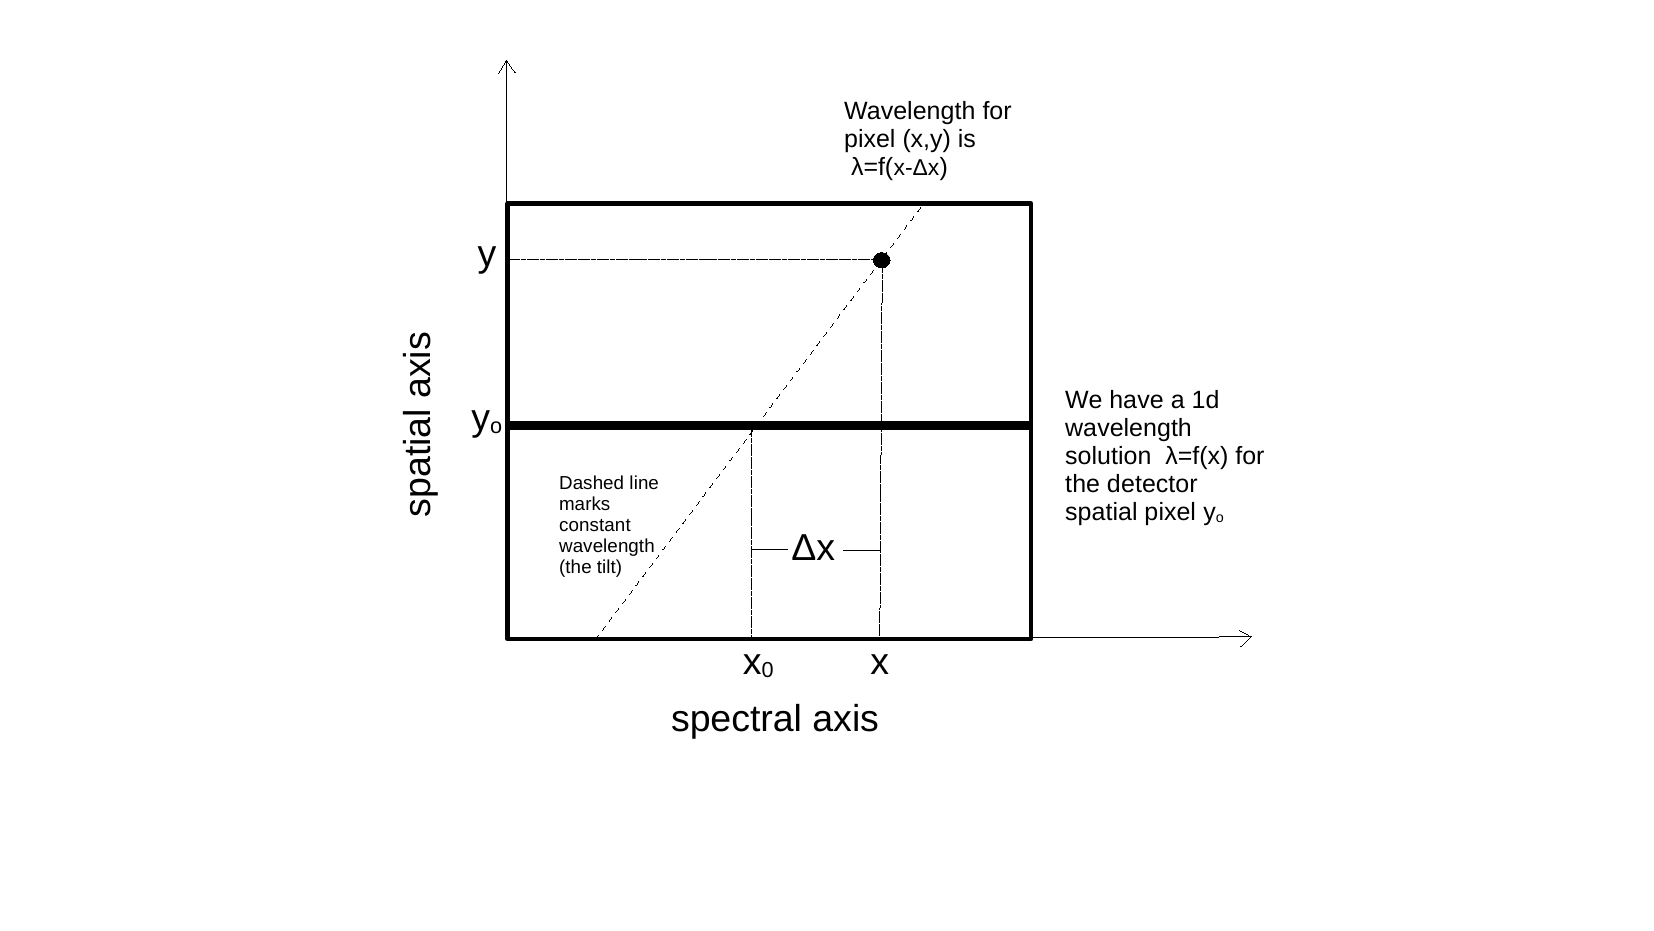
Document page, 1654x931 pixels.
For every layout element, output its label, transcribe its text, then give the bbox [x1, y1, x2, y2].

text_box spatial axis [346, 130, 446, 532]
text_box spectral axis [656, 689, 1058, 747]
text_box Wavelength for pixel (x,y) is λ=f(x-Δx) [829, 89, 1061, 273]
text_box Dashed line marks constant wavelength (the tilt) [544, 465, 685, 586]
text_box x [855, 633, 906, 690]
text_box Δx [776, 519, 850, 577]
text_box x0 [728, 633, 815, 690]
text_box y [462, 224, 550, 282]
text_box yo [456, 389, 544, 447]
text_box We have a 1d wavelength solution λ=f(x) for the detector spatial pixel yo [1050, 378, 1282, 562]
